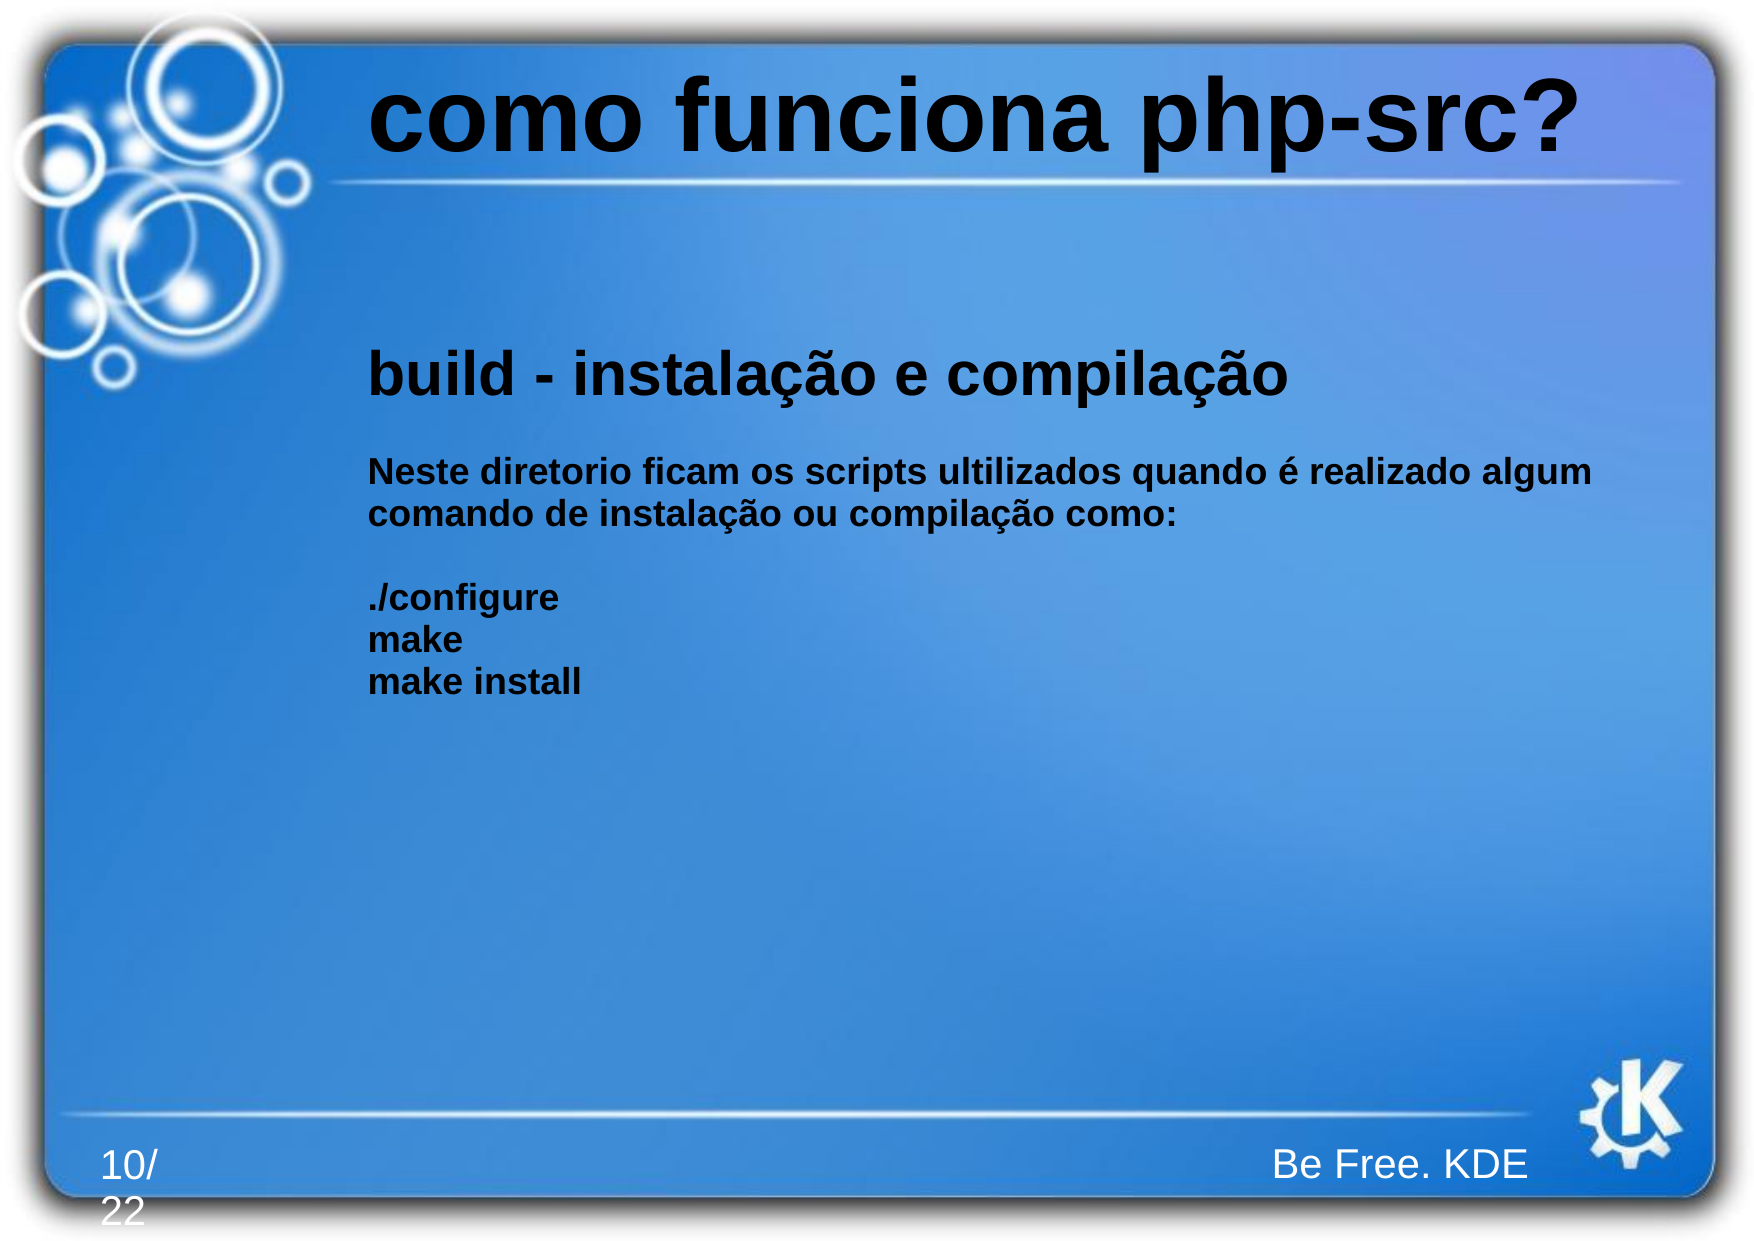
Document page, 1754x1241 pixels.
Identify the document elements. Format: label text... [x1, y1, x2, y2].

list build - instalação e compilação Neste diretorio ficam os scripts ultilizados quando é realizado algum comando de instalação ou compilação como: ./configure make make install [352, 289, 1651, 1084]
title como funciona php-src? [352, 49, 1651, 174]
picture [0, 0, 1754, 1241]
